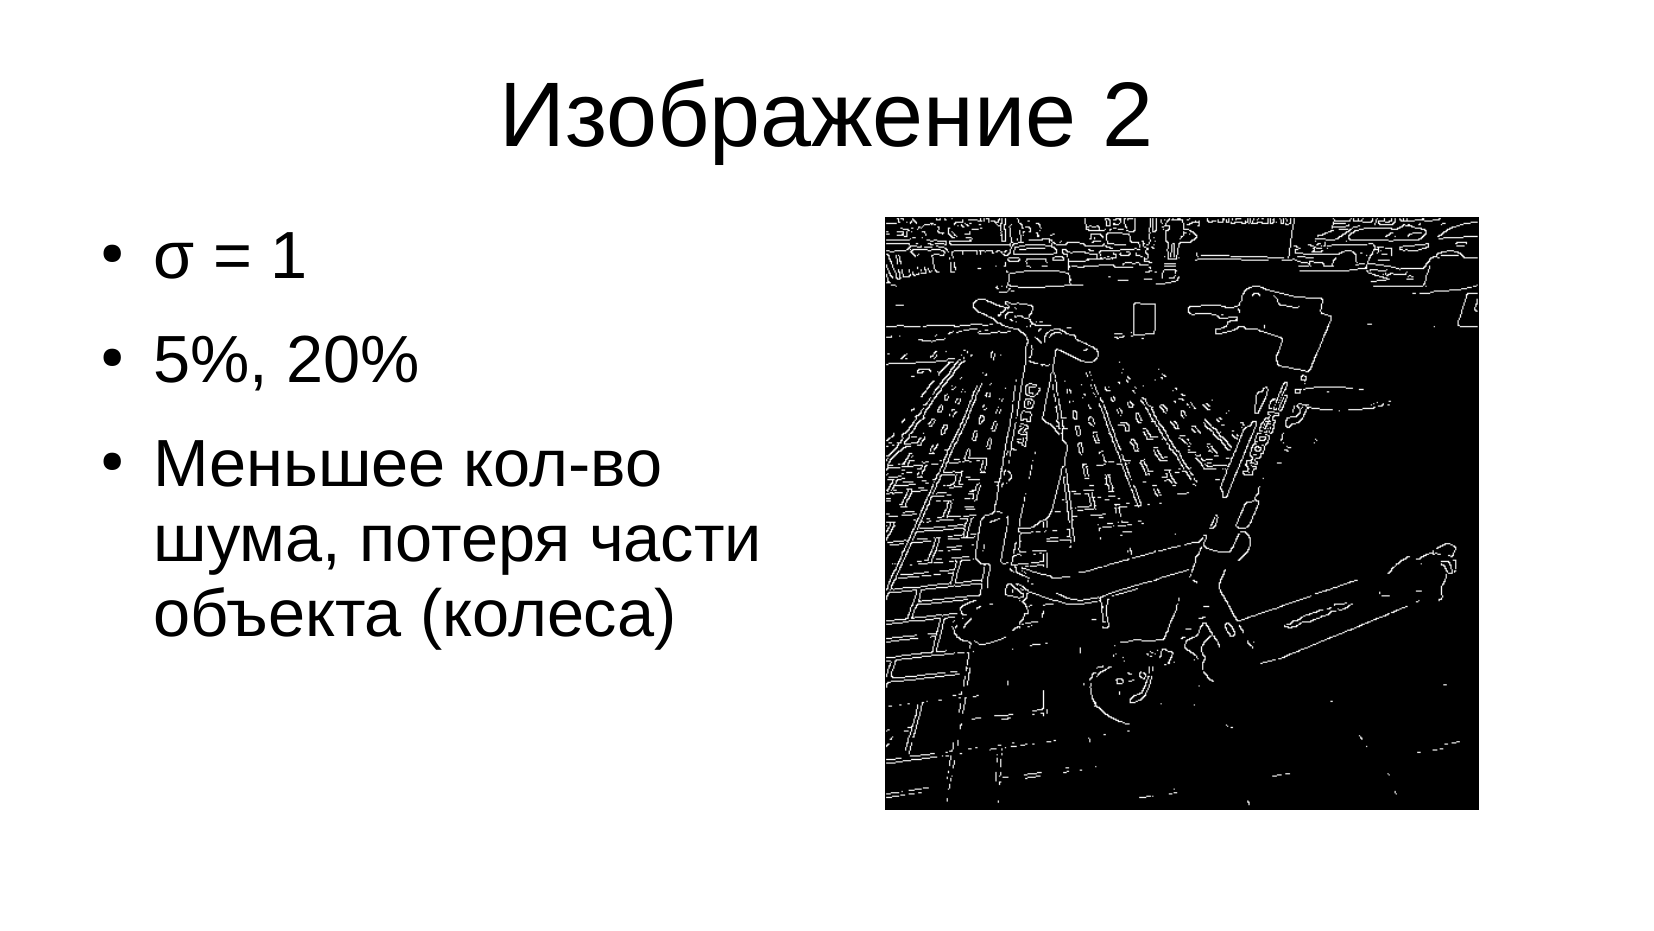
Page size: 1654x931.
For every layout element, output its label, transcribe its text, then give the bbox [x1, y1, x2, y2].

list σ = 1 5%, 20% Меньшее кол-во шума, потеря части объекта (колеса) [82, 217, 809, 758]
title Изображение 2 [82, 37, 1571, 193]
picture [885, 217, 1479, 810]
